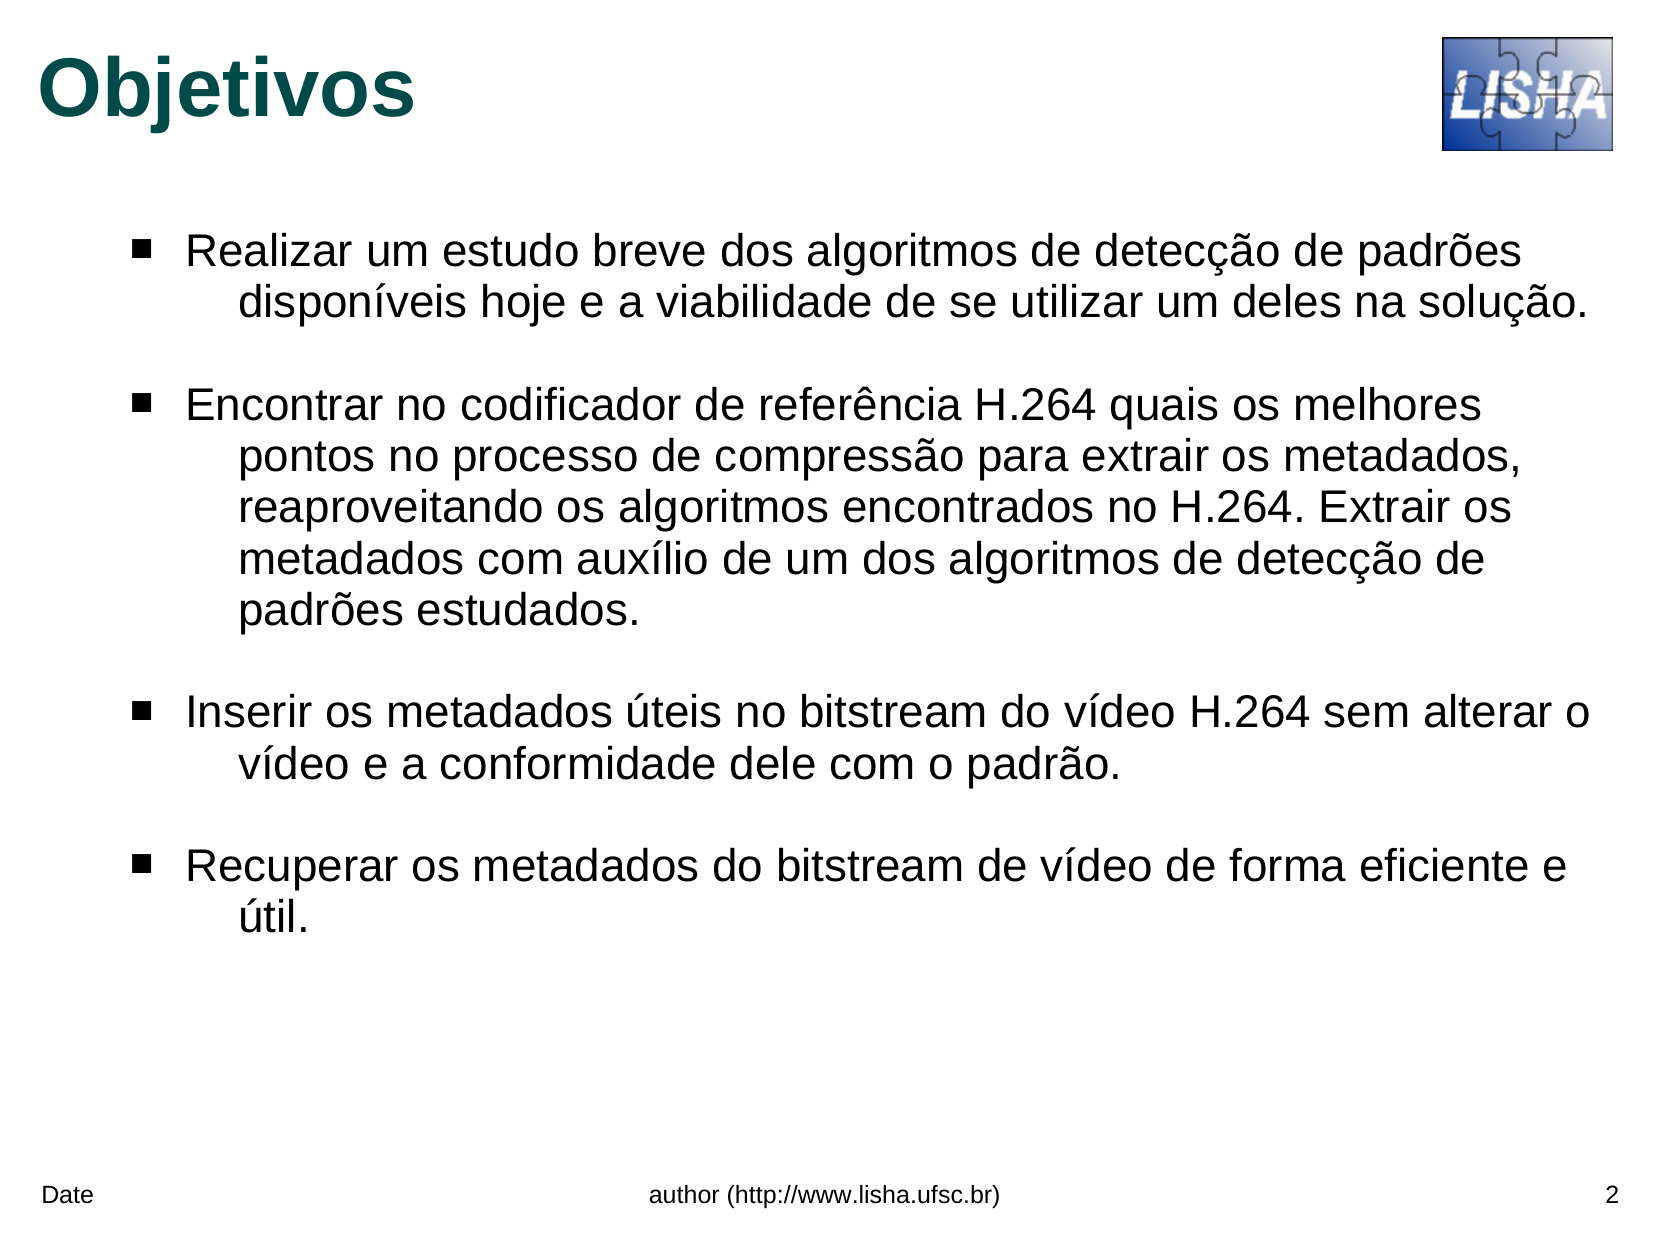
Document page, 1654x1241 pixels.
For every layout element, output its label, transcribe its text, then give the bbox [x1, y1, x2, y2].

title Objetivos [37, 37, 1426, 151]
picture [1442, 37, 1613, 151]
list Realizar um estudo breve dos algoritmos de detecção de padrões disponíveis hoje e a viabilidade de se utilizar um deles na solução. Encontrar no codificador de referência H.264 quais os melhores pontos no processo de compressão para extrair os metadados, reaproveitando os algoritmos encontrados no H.264. Extrair os metadados com auxílio de um dos algoritmos de detecção de padrões estudados. Inserir os metadados úteis no bitstream do vídeo H.264 sem alterar o vídeo e a conformidade dele com o padrão. Recuperar os metadados do bitstream de vídeo de forma eficiente e útil. [37, 225, 1613, 1163]
